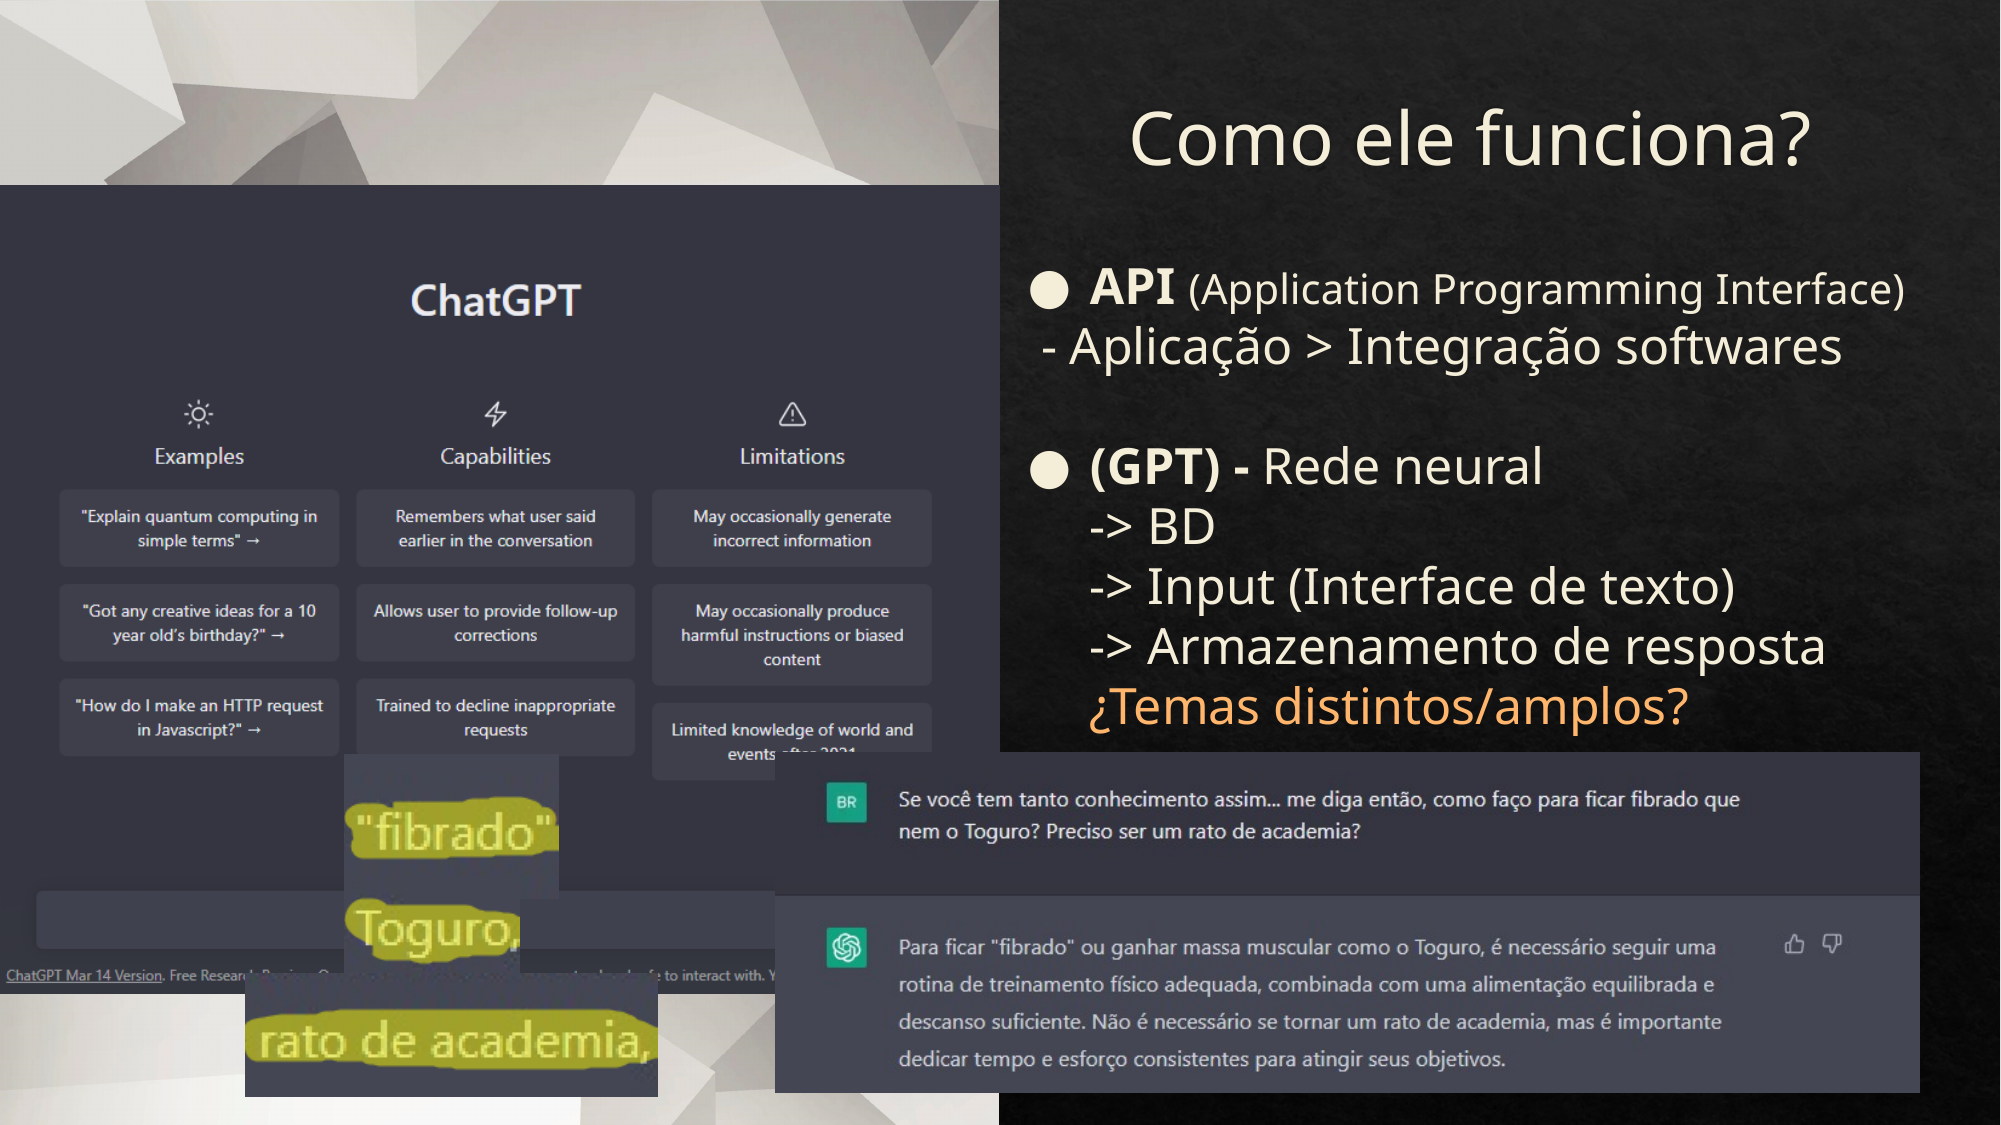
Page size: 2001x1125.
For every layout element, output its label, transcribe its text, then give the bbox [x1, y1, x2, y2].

picture [0, 0, 2001, 1125]
text_box API (Application Programming Interface) - Aplicação > Integração softwares (GPT) - Rede neural -> BD -> Input (Interface de texto) -> Armazenamento de resposta ¿Temas distintos/amplos? [1000, 239, 2000, 810]
title Como ele funciona? [1113, 29, 1859, 190]
